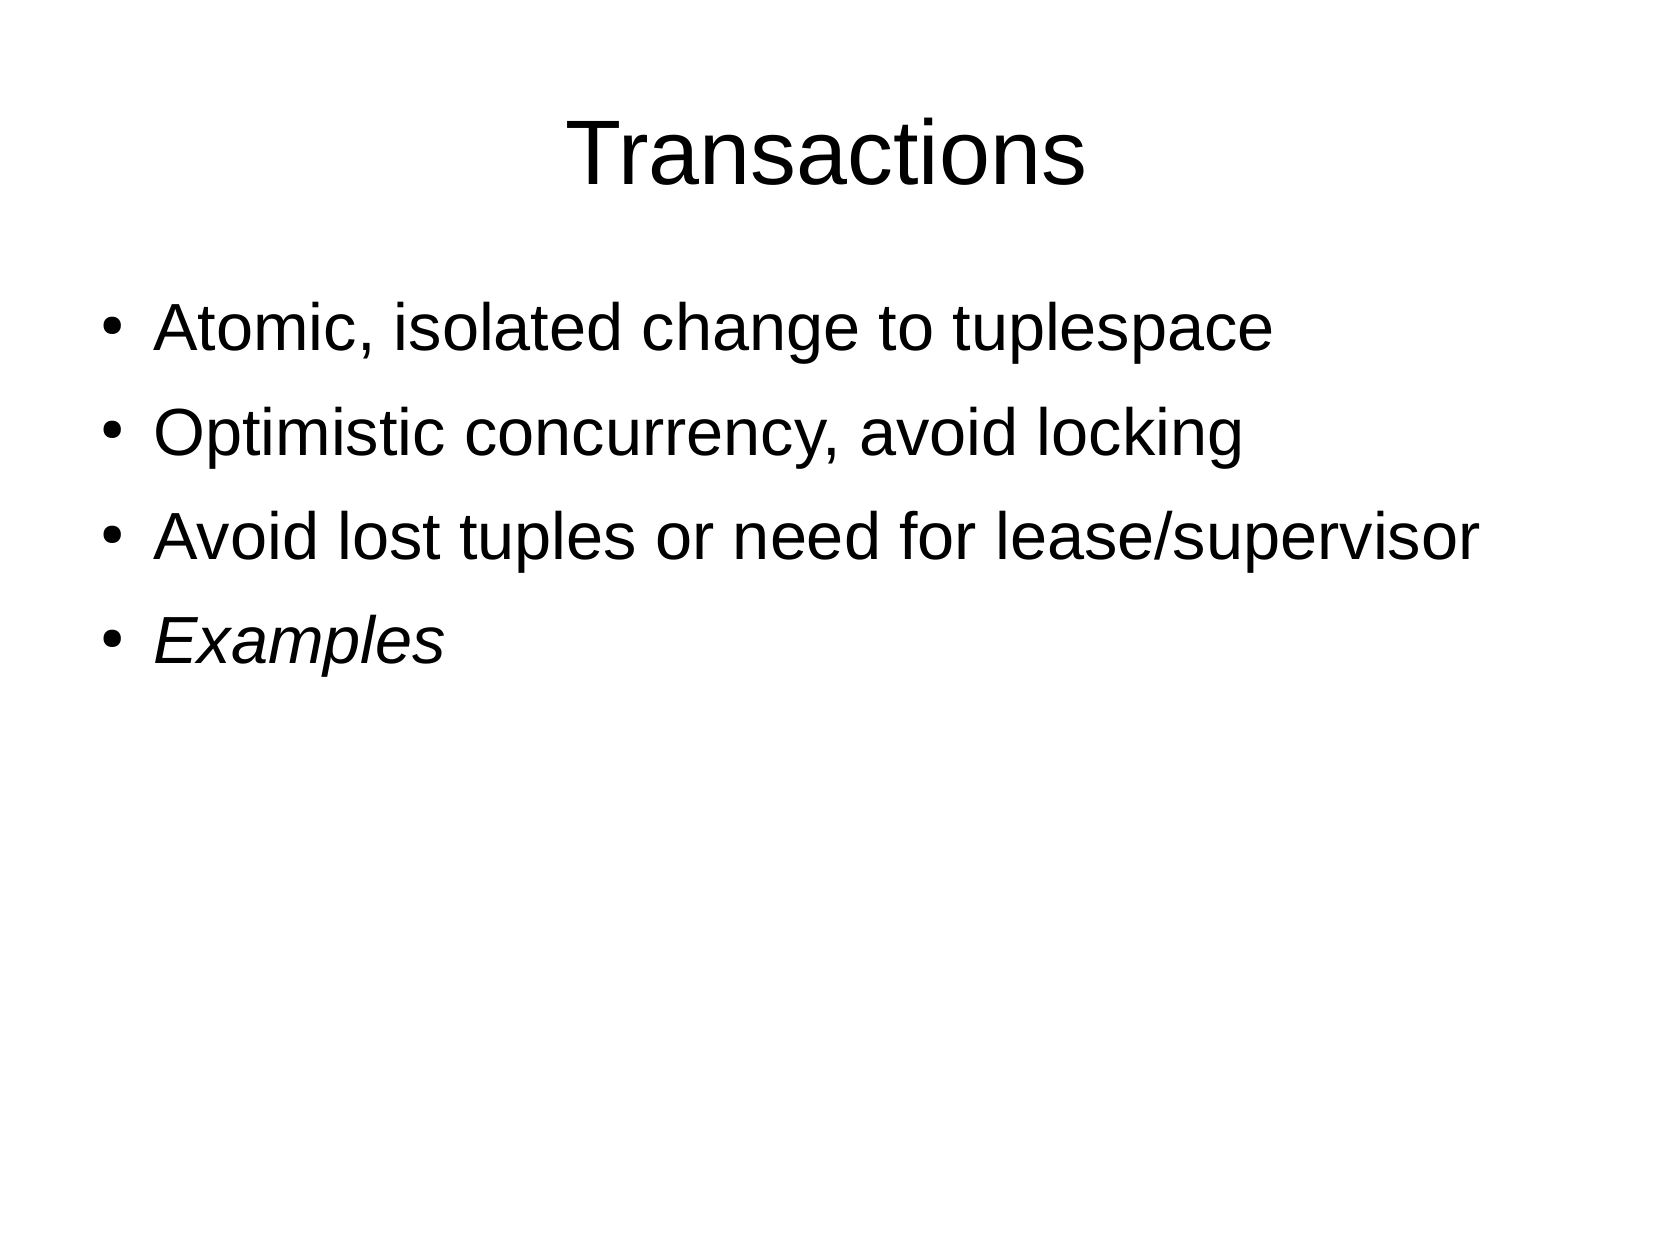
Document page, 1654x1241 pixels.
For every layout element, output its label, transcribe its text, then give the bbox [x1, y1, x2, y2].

list Atomic, isolated change to tuplespace Optimistic concurrency, avoid locking Avoid lost tuples or need for lease/supervisor Examples [82, 290, 1538, 1010]
title Transactions [82, 49, 1571, 257]
